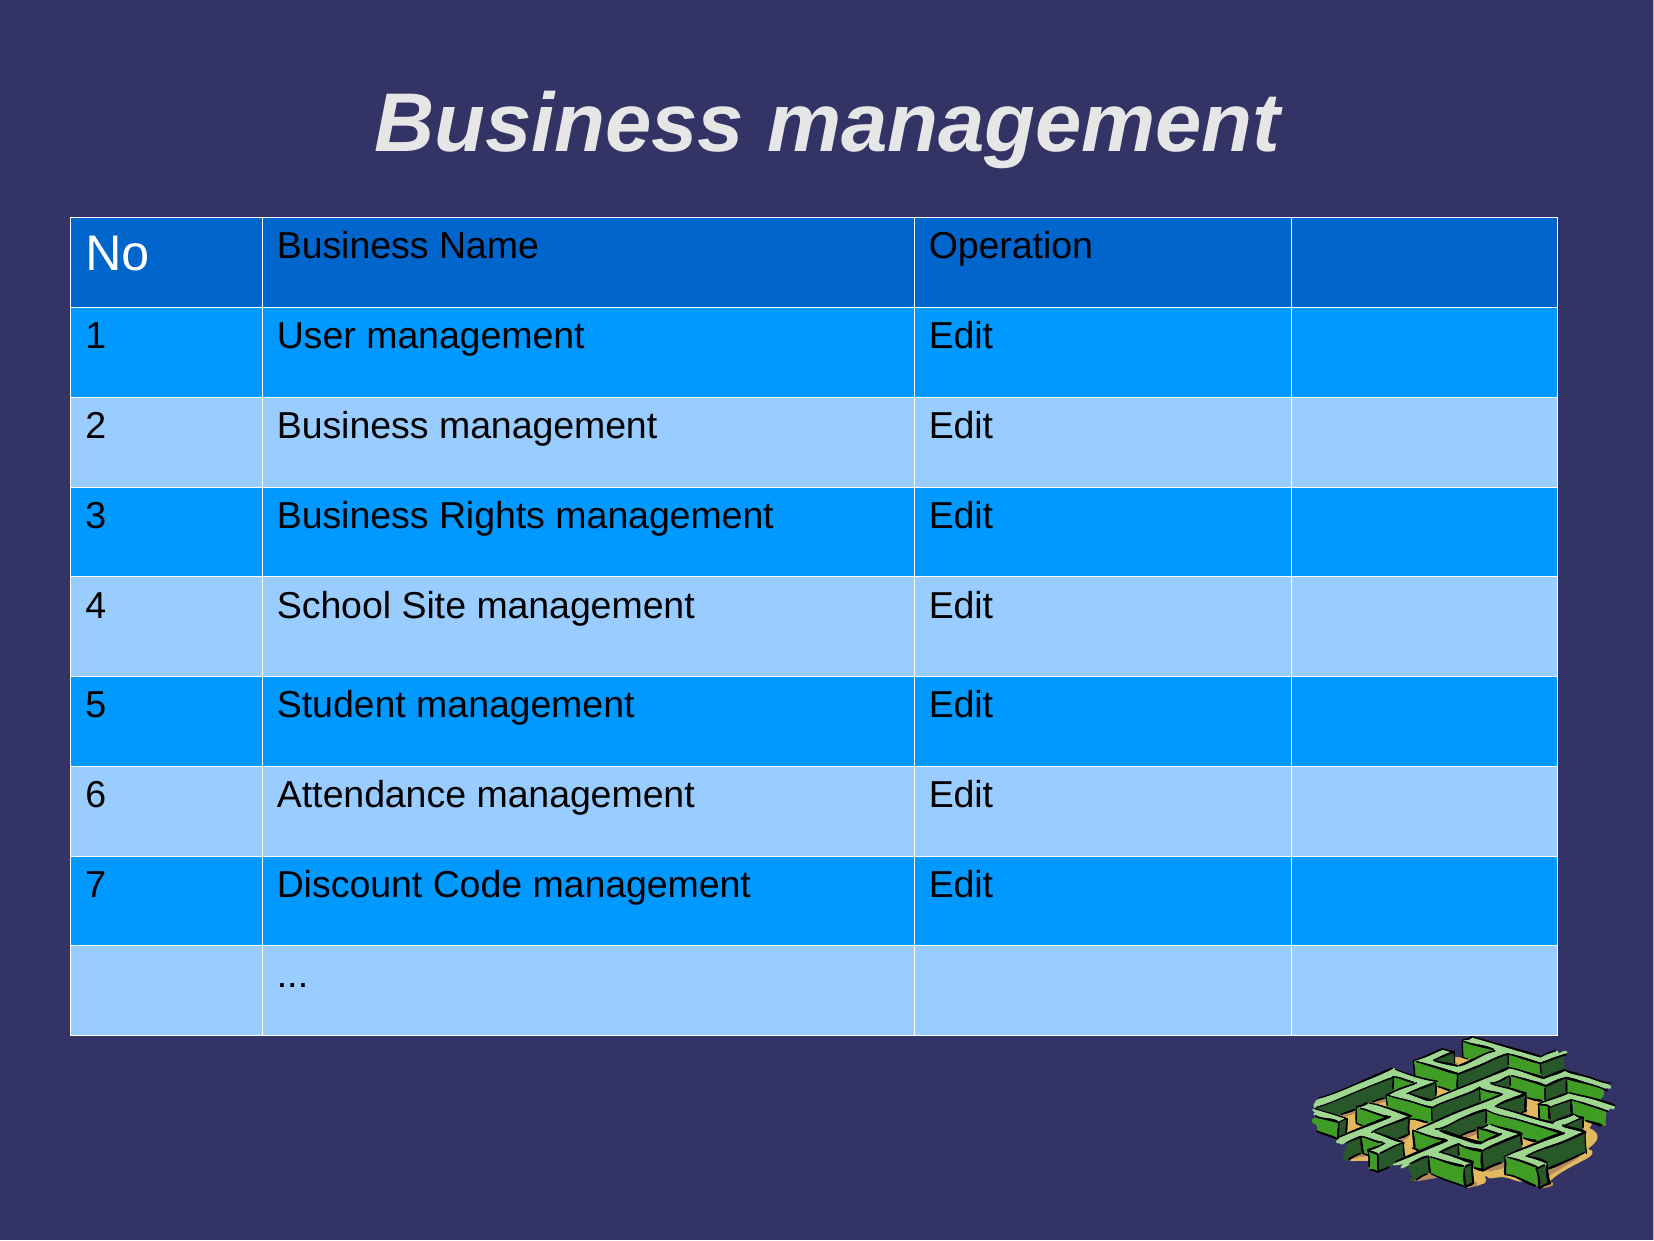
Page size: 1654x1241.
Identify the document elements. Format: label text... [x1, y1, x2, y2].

table_cell 1 [71, 308, 262, 397]
table_cell 4 [71, 577, 262, 676]
table_cell User management [263, 308, 914, 397]
table_header [1292, 218, 1557, 307]
table_header Business Name [263, 218, 914, 307]
table_cell [1292, 577, 1557, 676]
table_cell School Site management [263, 577, 914, 676]
table_cell Discount Code management [263, 857, 914, 945]
table_cell [1292, 398, 1557, 487]
table_cell Business Rights management [263, 488, 914, 576]
table_cell [1292, 488, 1557, 576]
table_header Operation [915, 218, 1291, 307]
table_cell [1292, 946, 1557, 1035]
table_cell Edit [915, 488, 1291, 576]
table_cell [1292, 308, 1557, 397]
table_cell Edit [915, 398, 1291, 487]
table_cell Edit [915, 308, 1291, 397]
table_cell [915, 946, 1291, 1035]
table_cell Edit [915, 767, 1291, 856]
table_cell Edit [915, 577, 1291, 676]
table_cell [1292, 857, 1557, 945]
table_cell 7 [71, 857, 262, 945]
table_cell ... [263, 946, 914, 1035]
table_cell Student management [263, 677, 914, 766]
table_cell Business management [263, 398, 914, 487]
table_cell 2 [71, 398, 262, 487]
table_cell Attendance management [263, 767, 914, 856]
table_header No [71, 218, 262, 307]
title Business management [121, 19, 1534, 217]
table_cell 6 [71, 767, 262, 856]
table_cell 3 [71, 488, 262, 576]
table_cell [71, 946, 262, 1035]
table_cell Edit [915, 857, 1291, 945]
table_cell 5 [71, 677, 262, 766]
table_cell [1292, 677, 1557, 766]
table_cell [1292, 767, 1557, 856]
table_cell Edit [915, 677, 1291, 766]
